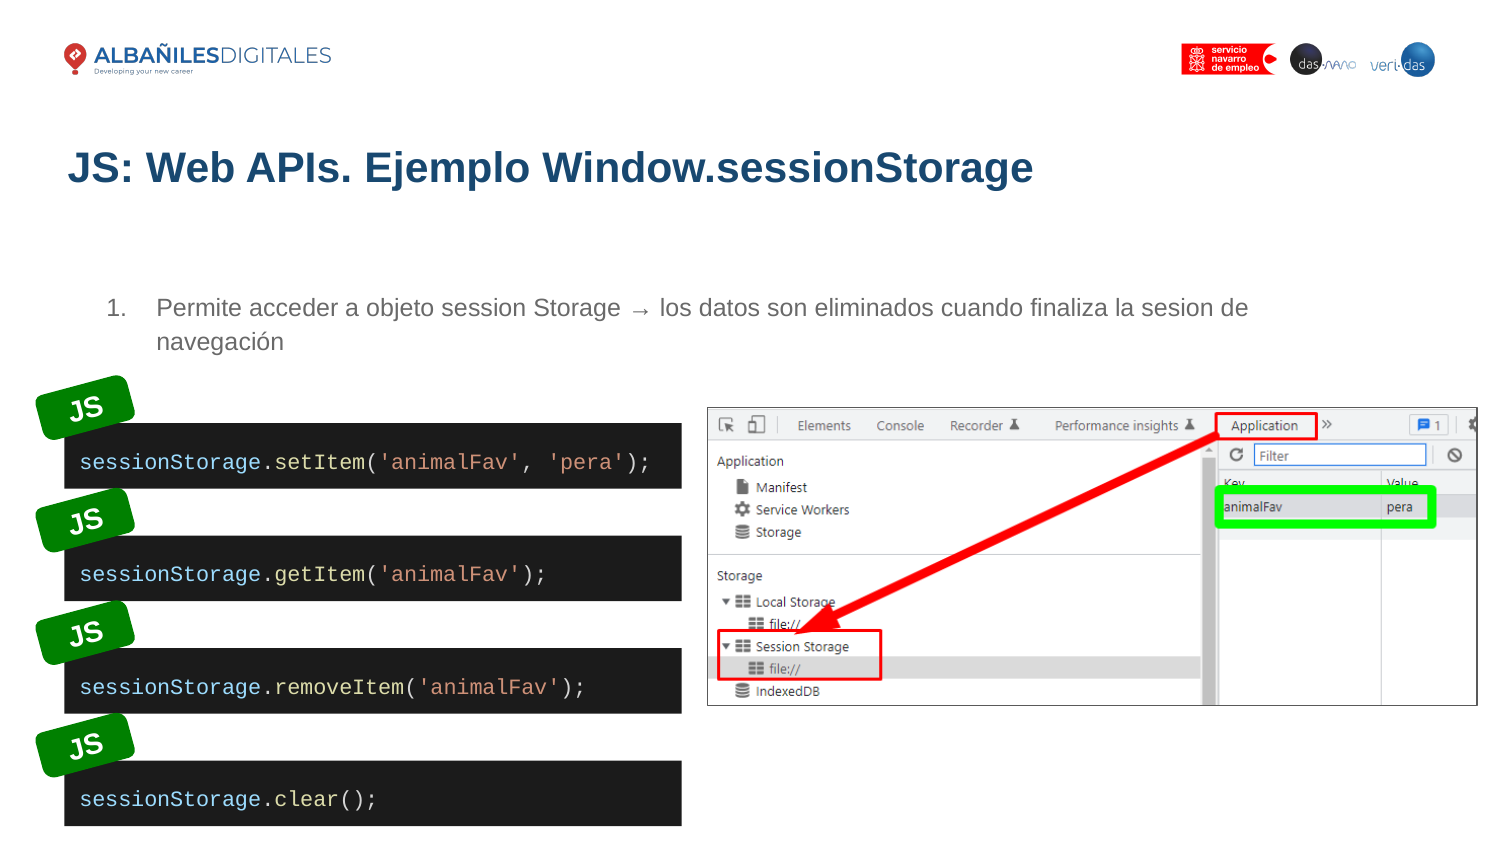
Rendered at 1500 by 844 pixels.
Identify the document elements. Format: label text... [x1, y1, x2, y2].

text_box JS [35, 712, 135, 778]
text_box sessionStorage.setItem('animalFav', 'pera'); [64, 423, 682, 489]
text_box JS [35, 375, 135, 440]
picture [1290, 43, 1356, 75]
text_box JS [35, 600, 135, 665]
text_box sessionStorage.removeItem('animalFav'); [64, 648, 682, 714]
text_box Permite acceder a objeto session Storage → los datos son eliminados cuando finaliza la sesion de navegación [66, 271, 1326, 371]
picture [64, 43, 332, 75]
text_box sessionStorage.getItem('animalFav'); [64, 535, 682, 602]
picture [1370, 42, 1435, 77]
picture [1181, 43, 1277, 75]
text_box JS: Web APIs. Ejemplo Window.sessionStorage [67, 129, 1169, 191]
text_box sessionStorage.clear(); [64, 760, 682, 827]
text_box JS [35, 487, 135, 553]
picture [708, 408, 1477, 705]
